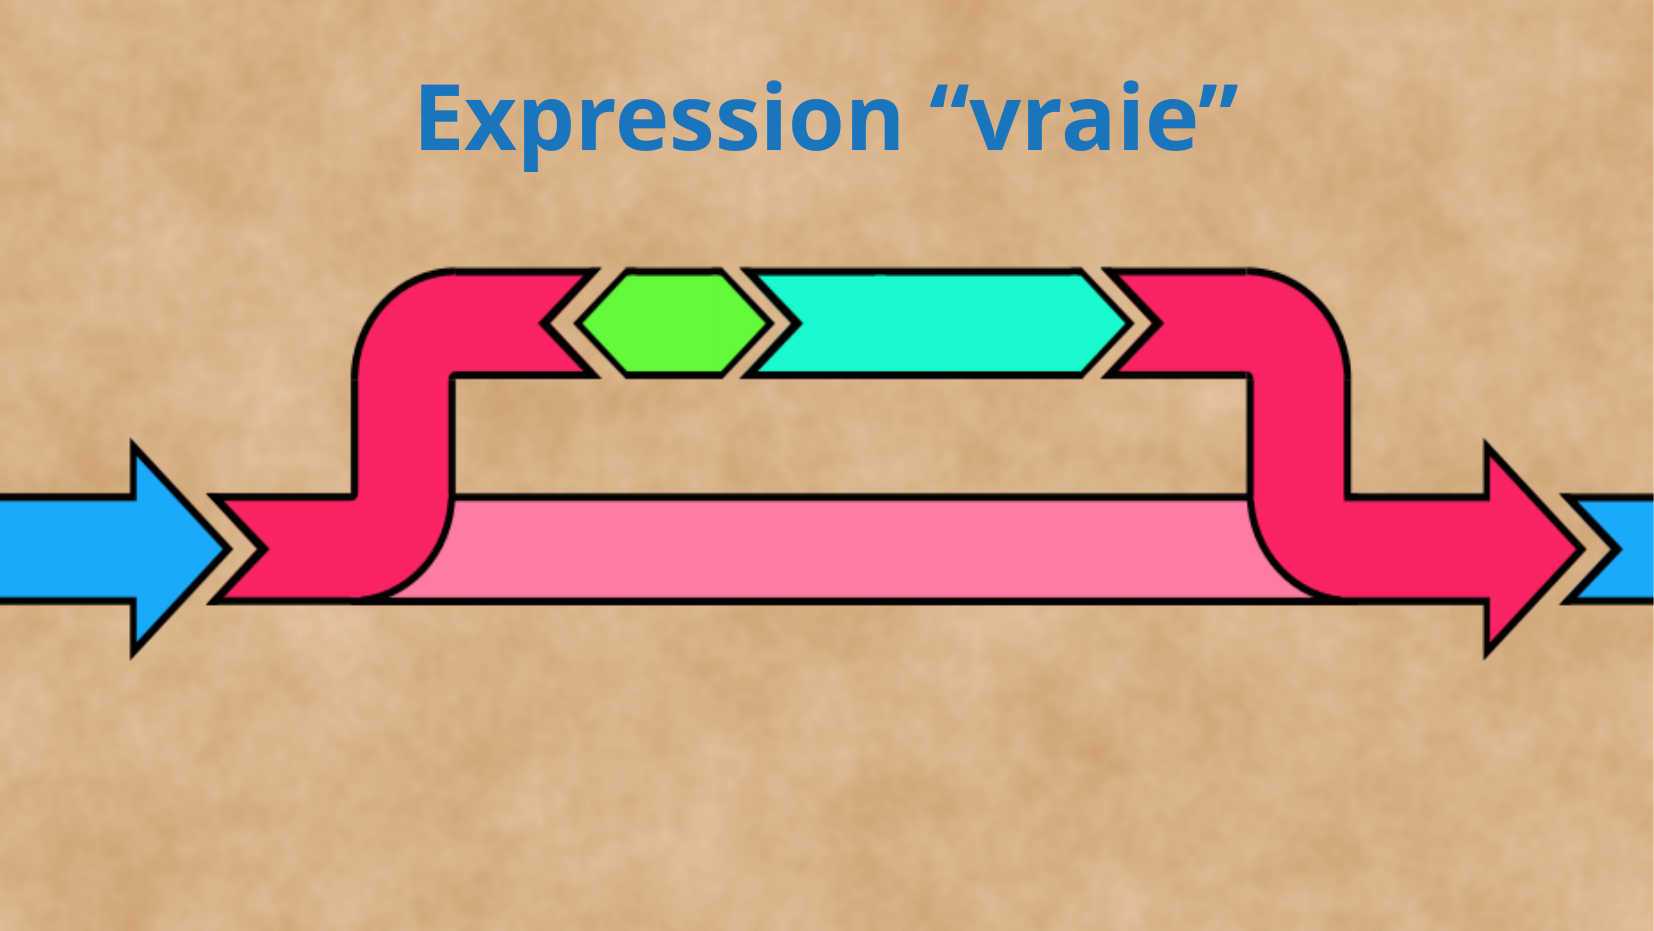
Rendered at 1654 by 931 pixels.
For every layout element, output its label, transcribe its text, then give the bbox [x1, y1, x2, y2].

title Expression “vraie” [82, 37, 1571, 193]
picture [0, 0, 1654, 931]
